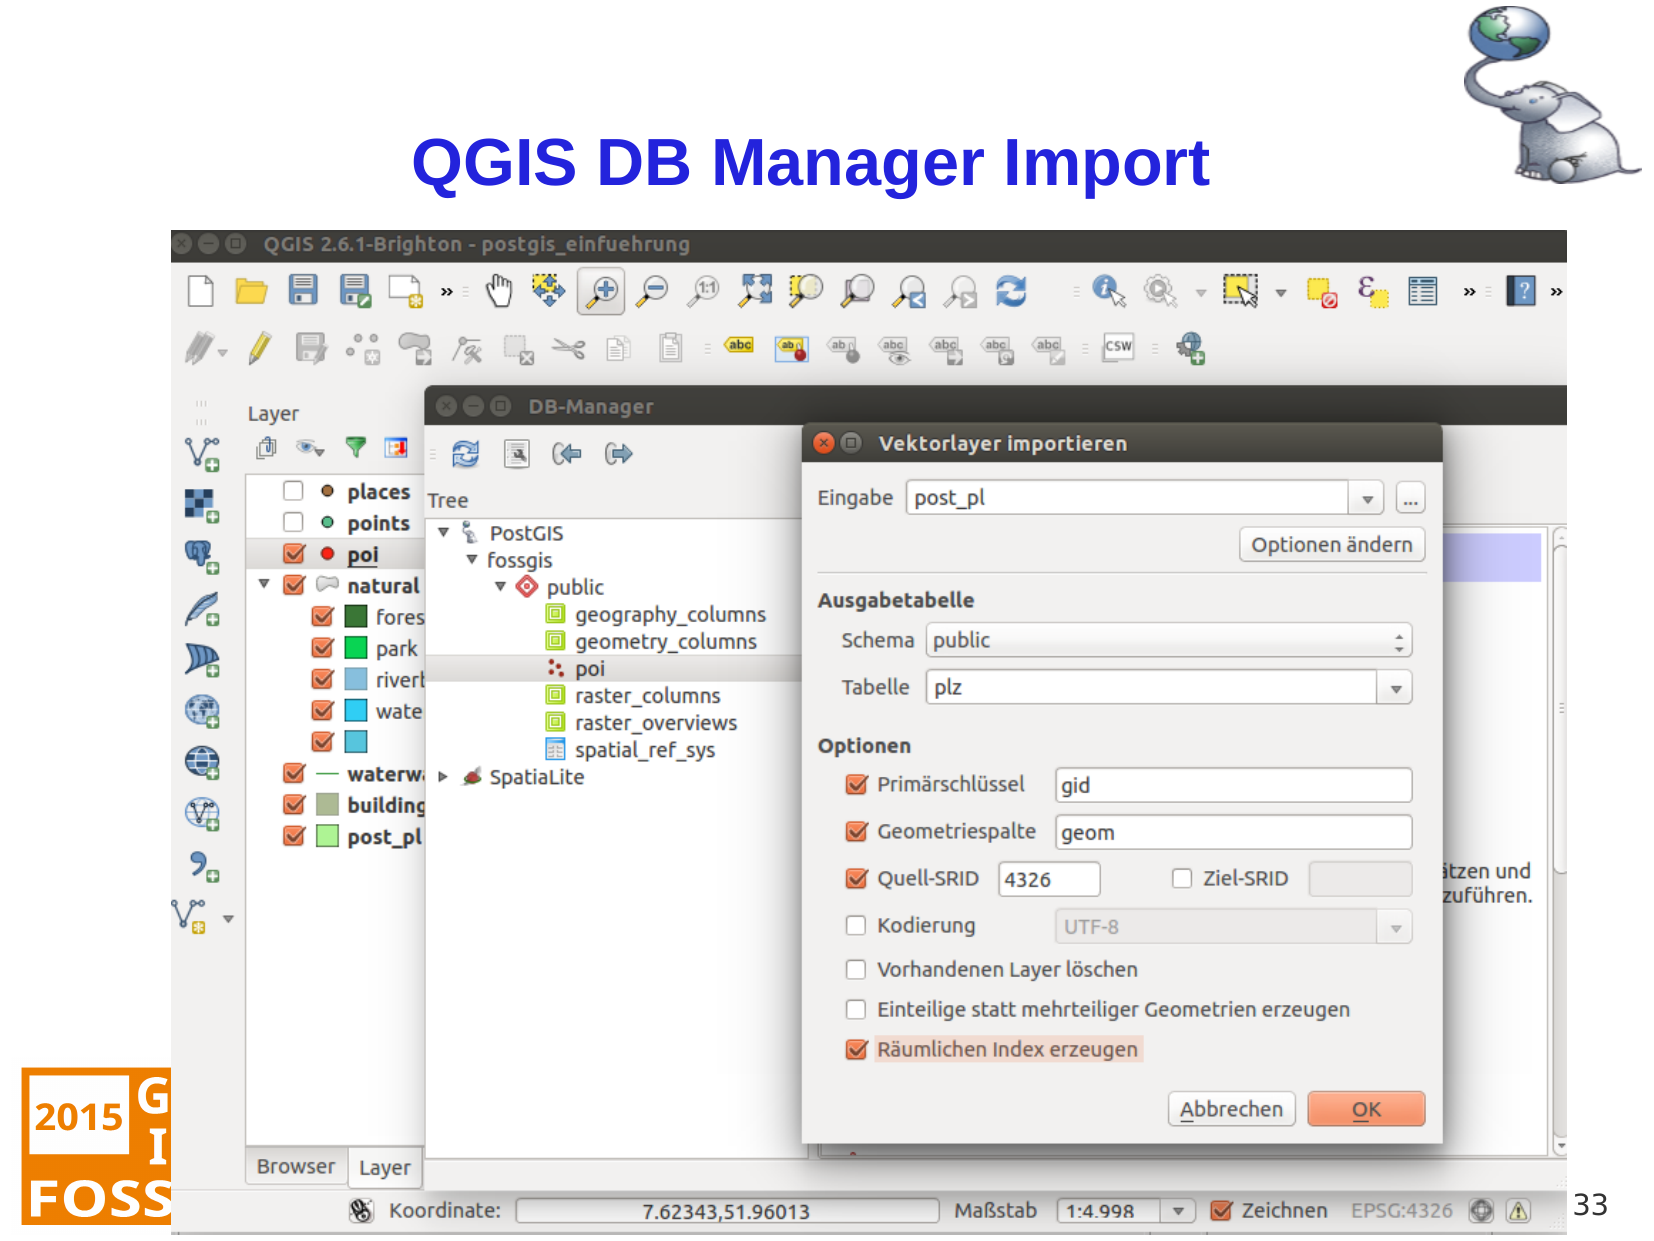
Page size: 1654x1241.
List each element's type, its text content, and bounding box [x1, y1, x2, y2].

title QGIS DB Manager Import [76, 88, 1565, 237]
picture [11, 230, 1567, 1235]
picture [1464, 6, 1642, 184]
